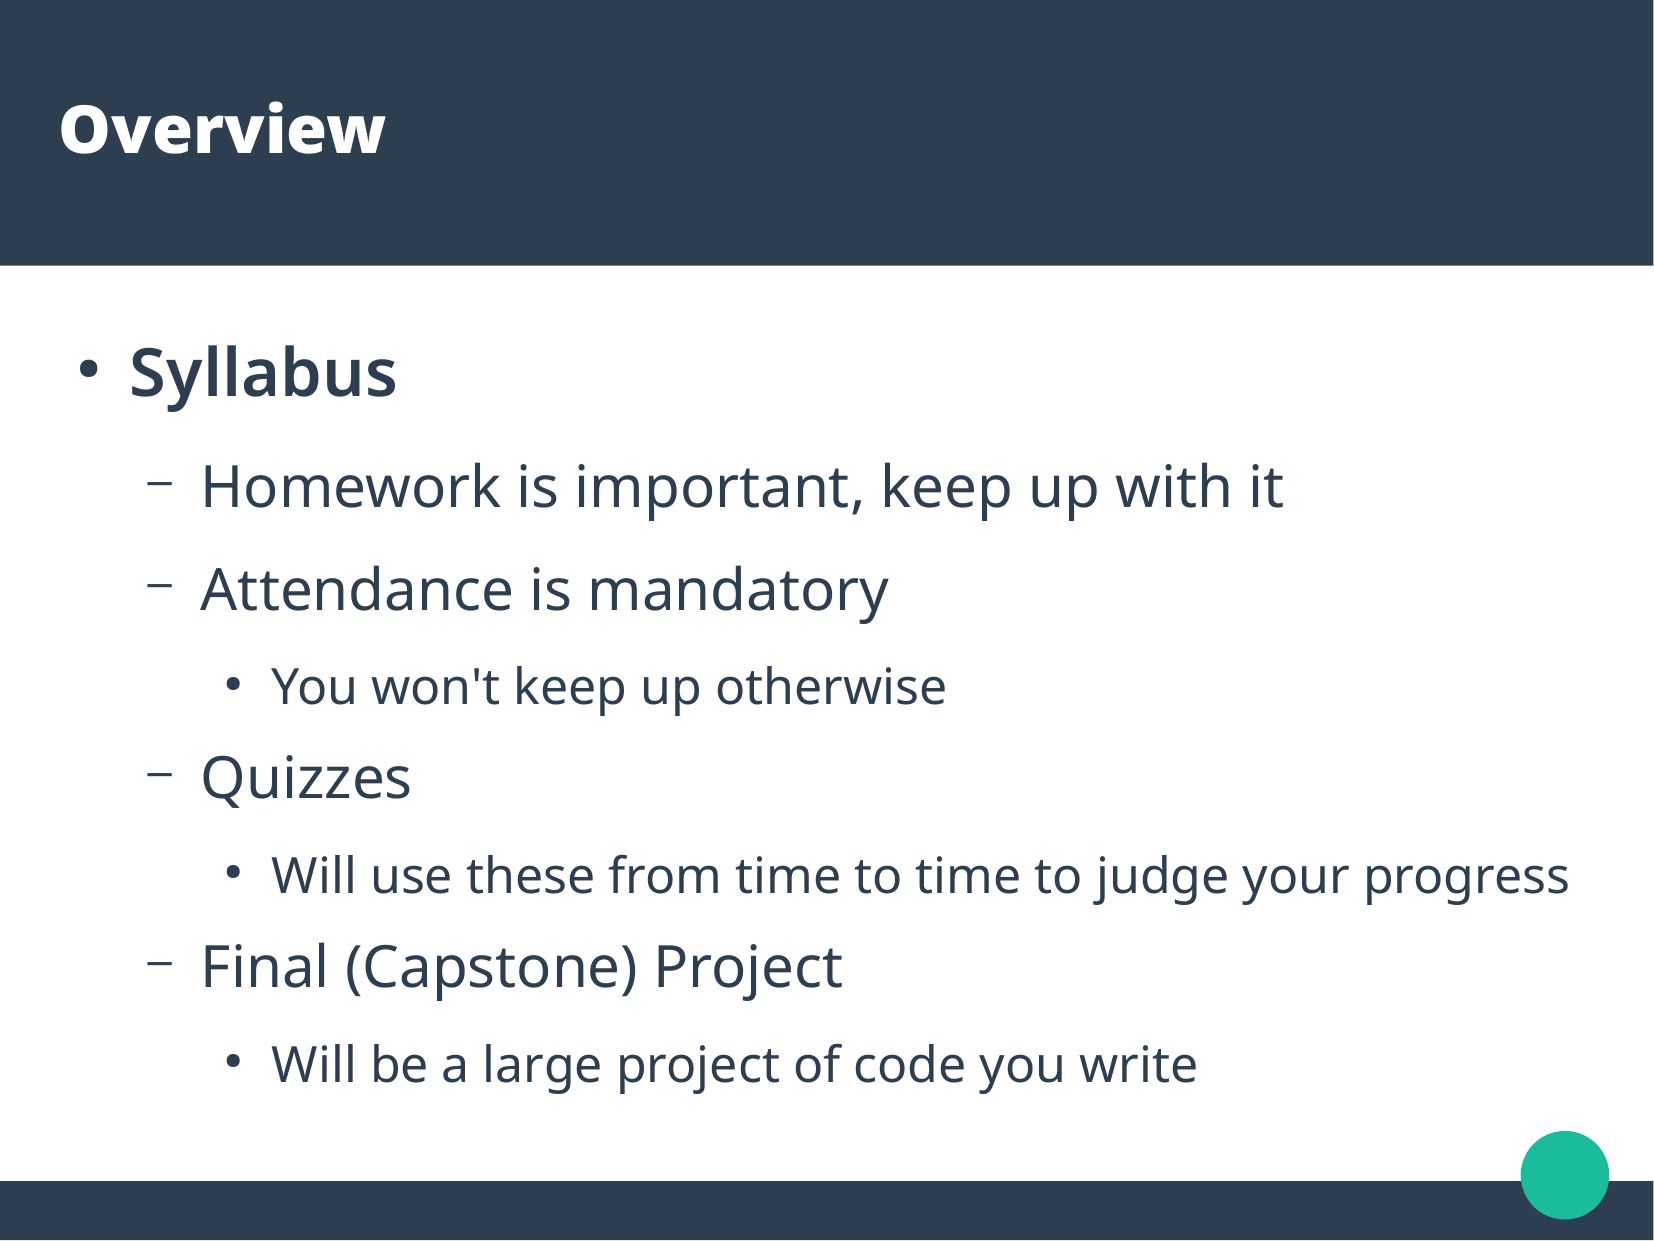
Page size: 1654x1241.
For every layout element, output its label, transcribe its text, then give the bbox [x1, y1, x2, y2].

title Overview [59, 49, 1595, 207]
list Syllabus Homework is important, keep up with it Attendance is mandatory You won't keep up otherwise Quizzes Will use these from time to time to judge your progress Final (Capstone) Project Will be a large project of code you write [59, 324, 1595, 1152]
